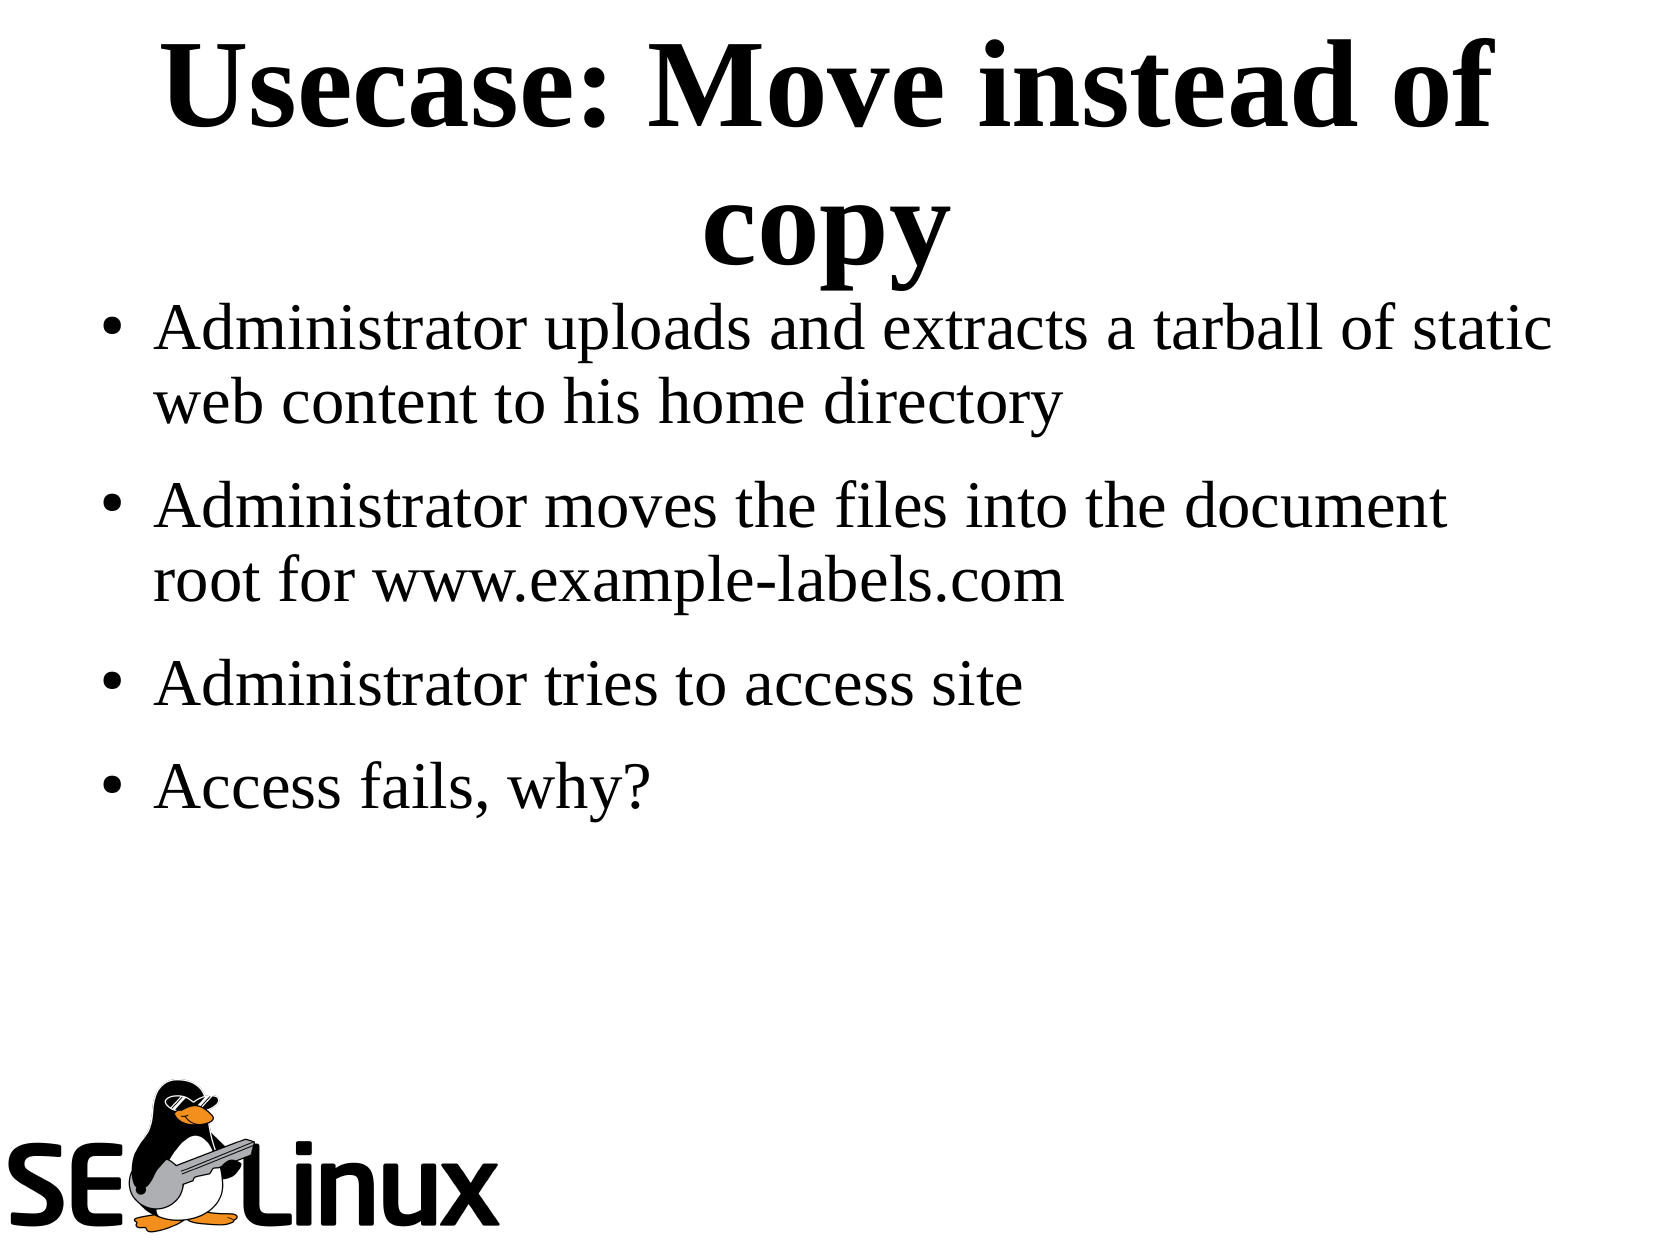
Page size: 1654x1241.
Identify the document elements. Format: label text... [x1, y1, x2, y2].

list Administrator uploads and extracts a tarball of static web content to his home directory Administrator moves the files into the document root for www.example-labels.com Administrator tries to access site Access fails, why? [82, 290, 1571, 1010]
picture [0, 919, 526, 1241]
title Usecase: Move instead of copy [82, 14, 1571, 290]
